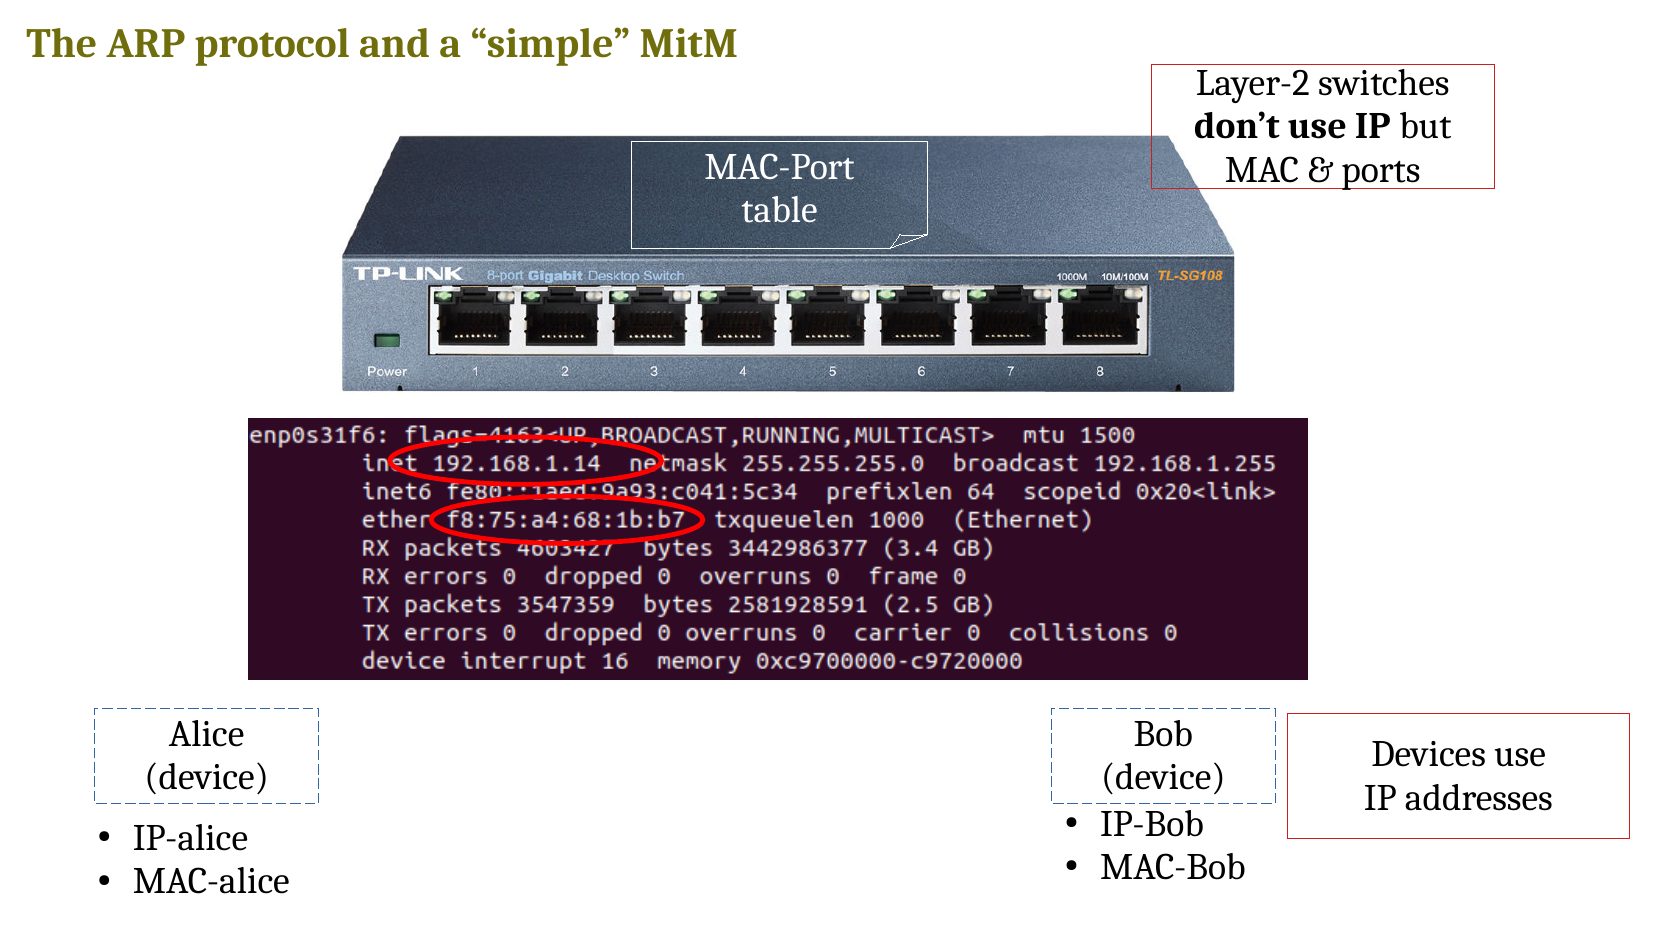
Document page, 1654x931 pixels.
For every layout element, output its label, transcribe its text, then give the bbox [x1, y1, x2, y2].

text_box IP-Bob MAC-Bob [1050, 794, 1266, 898]
picture [339, 129, 1235, 403]
text_box Devices use IP addresses [1287, 713, 1630, 839]
picture [248, 418, 1308, 680]
text_box Layer-2 switches don’t use IP but MAC & ports [1151, 64, 1495, 189]
text_box IP-alice MAC-alice [82, 809, 309, 912]
text_box MAC-Port table [631, 141, 928, 249]
text_box Alice (device) [94, 708, 319, 804]
text_box The ARP protocol and a “simple” MitM [11, 12, 1193, 77]
text_box Bob (device) [1051, 708, 1276, 804]
